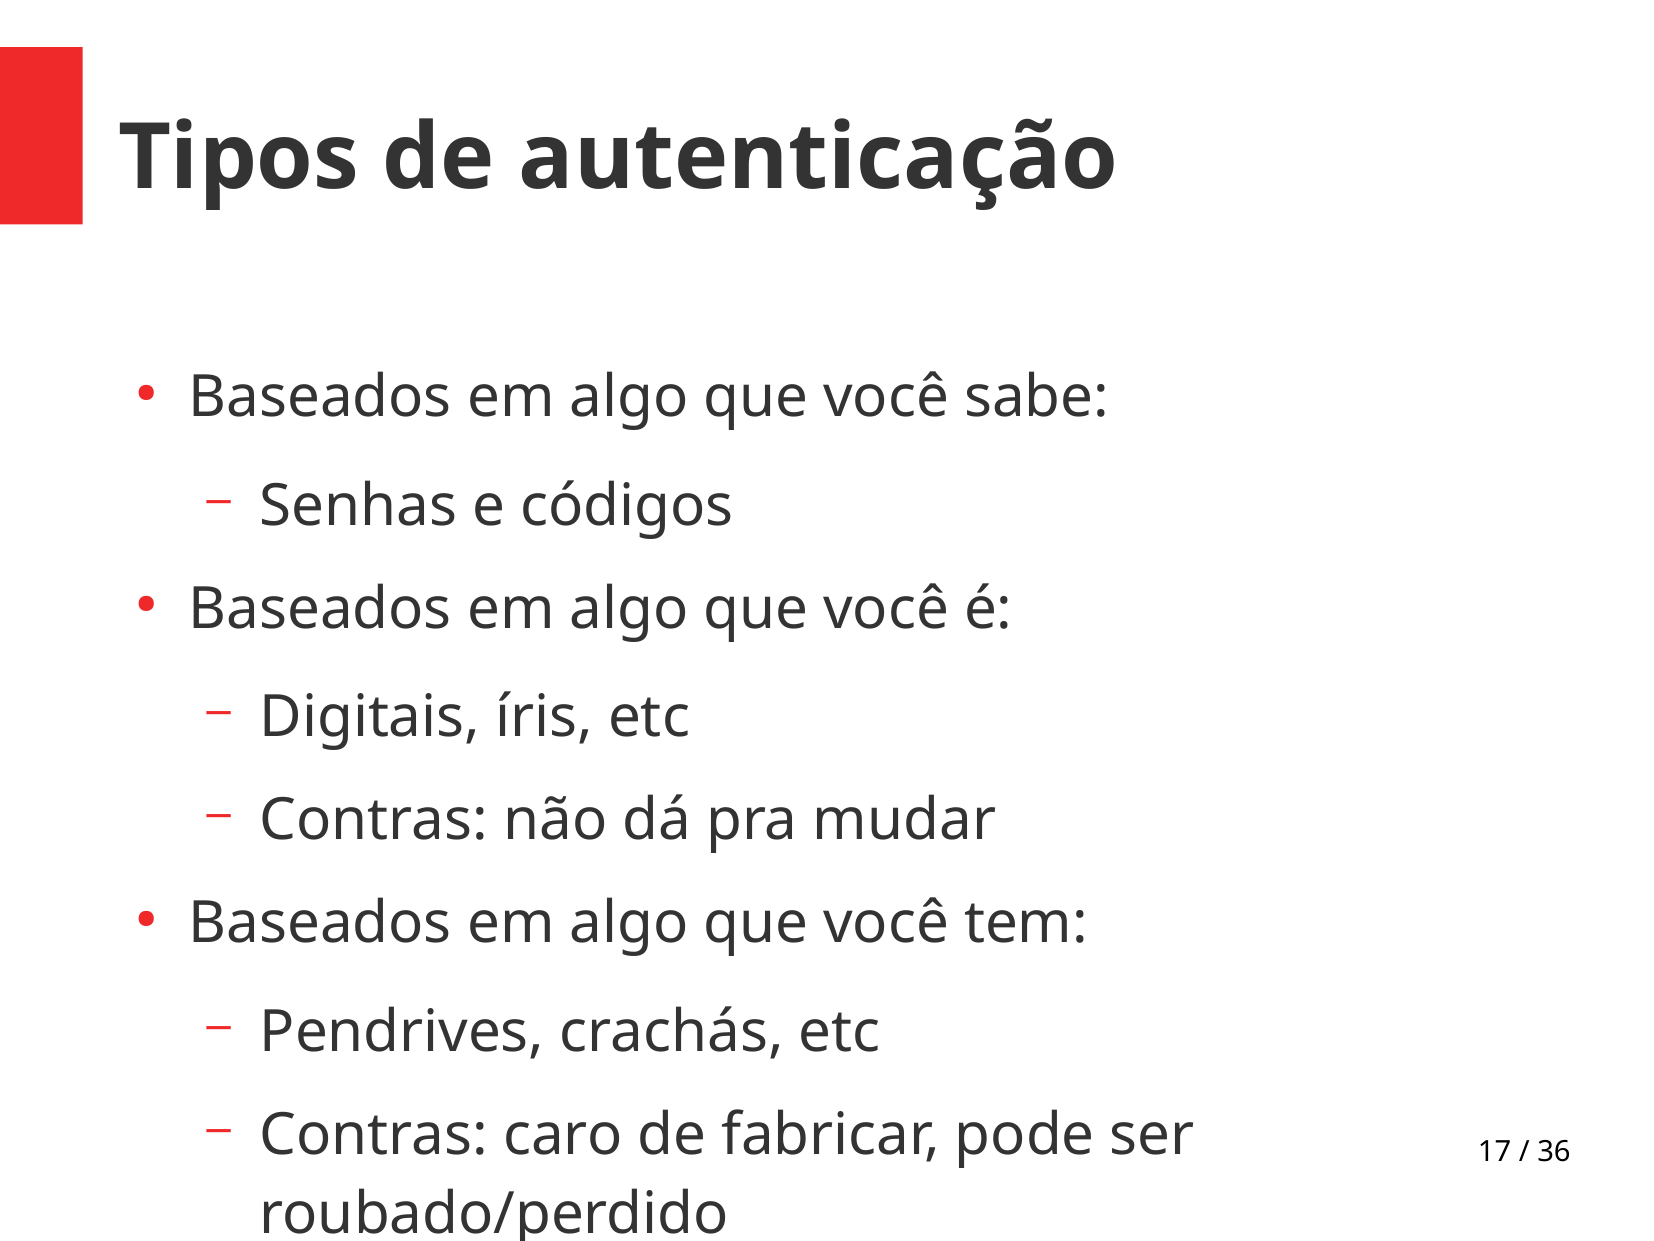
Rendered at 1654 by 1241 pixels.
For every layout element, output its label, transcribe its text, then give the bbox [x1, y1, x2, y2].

title Tipos de autenticação [118, 49, 1571, 257]
list Baseados em algo que você sabe: Senhas e códigos Baseados em algo que você é: Digitais, íris, etc Contras: não dá pra mudar Baseados em algo que você tem: Pendrives, crachás, etc Contras: caro de fabricar, pode ser roubado/perdido [118, 354, 1536, 1074]
